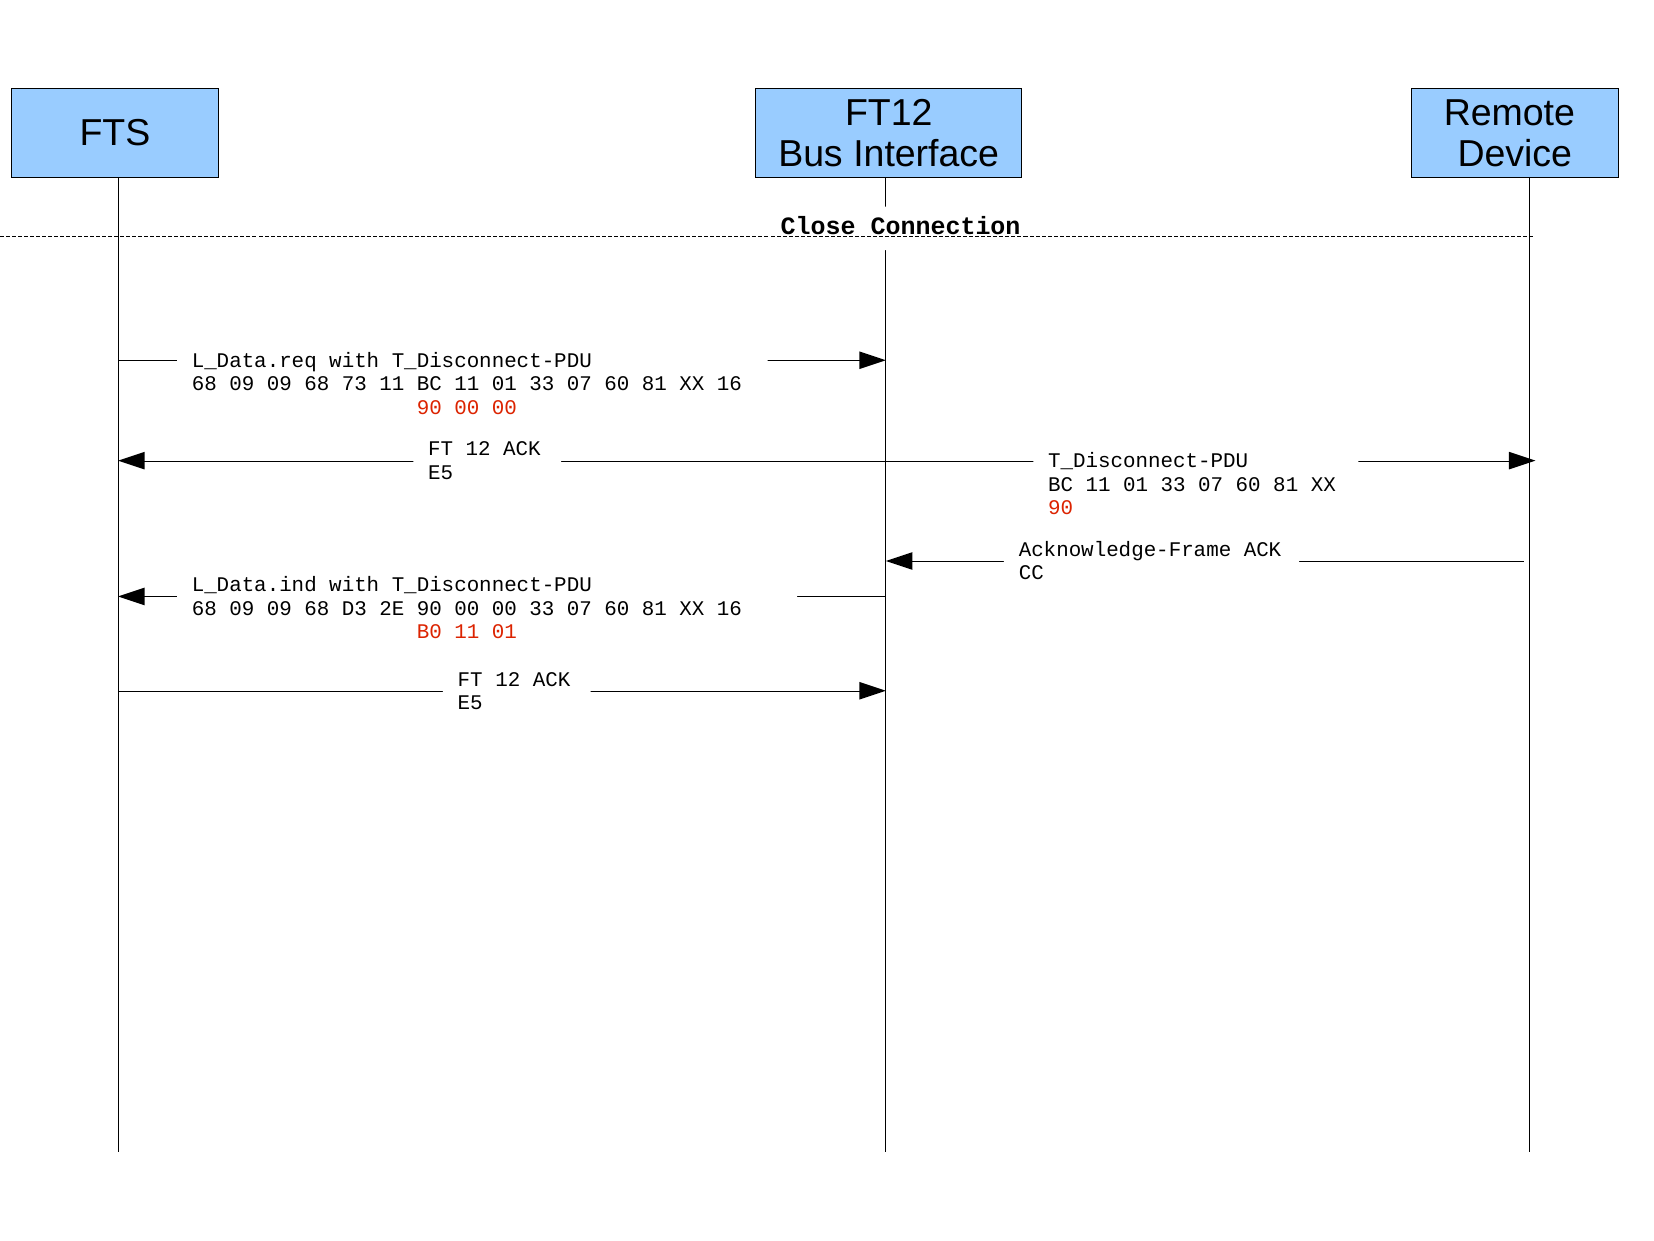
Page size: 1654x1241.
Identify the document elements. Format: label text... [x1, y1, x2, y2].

text_box T_Disconnect-PDU BC 11 01 33 07 60 81 XX 90 [1033, 442, 1359, 524]
text_box Acknowledge-Frame ACK CC [1003, 531, 1300, 591]
text_box Close Connection [620, 206, 1182, 251]
text_box L_Data.ind with T_Disconnect-PDU 68 09 09 68 D3 2E 90 00 00 33 07 60 81 XX 16 B0 11 01 [177, 566, 798, 648]
text_box FT 12 ACK E5 [413, 431, 562, 491]
text_box FT 12 ACK E5 [442, 661, 591, 721]
text_box L_Data.req with T_Disconnect-PDU 68 09 09 68 73 11 BC 11 01 33 07 60 81 XX 16 90 00 00 [177, 342, 768, 424]
text_box FT12 Bus Interface [755, 88, 1022, 178]
text_box FTS [11, 88, 219, 178]
text_box Remote Device [1411, 88, 1619, 178]
